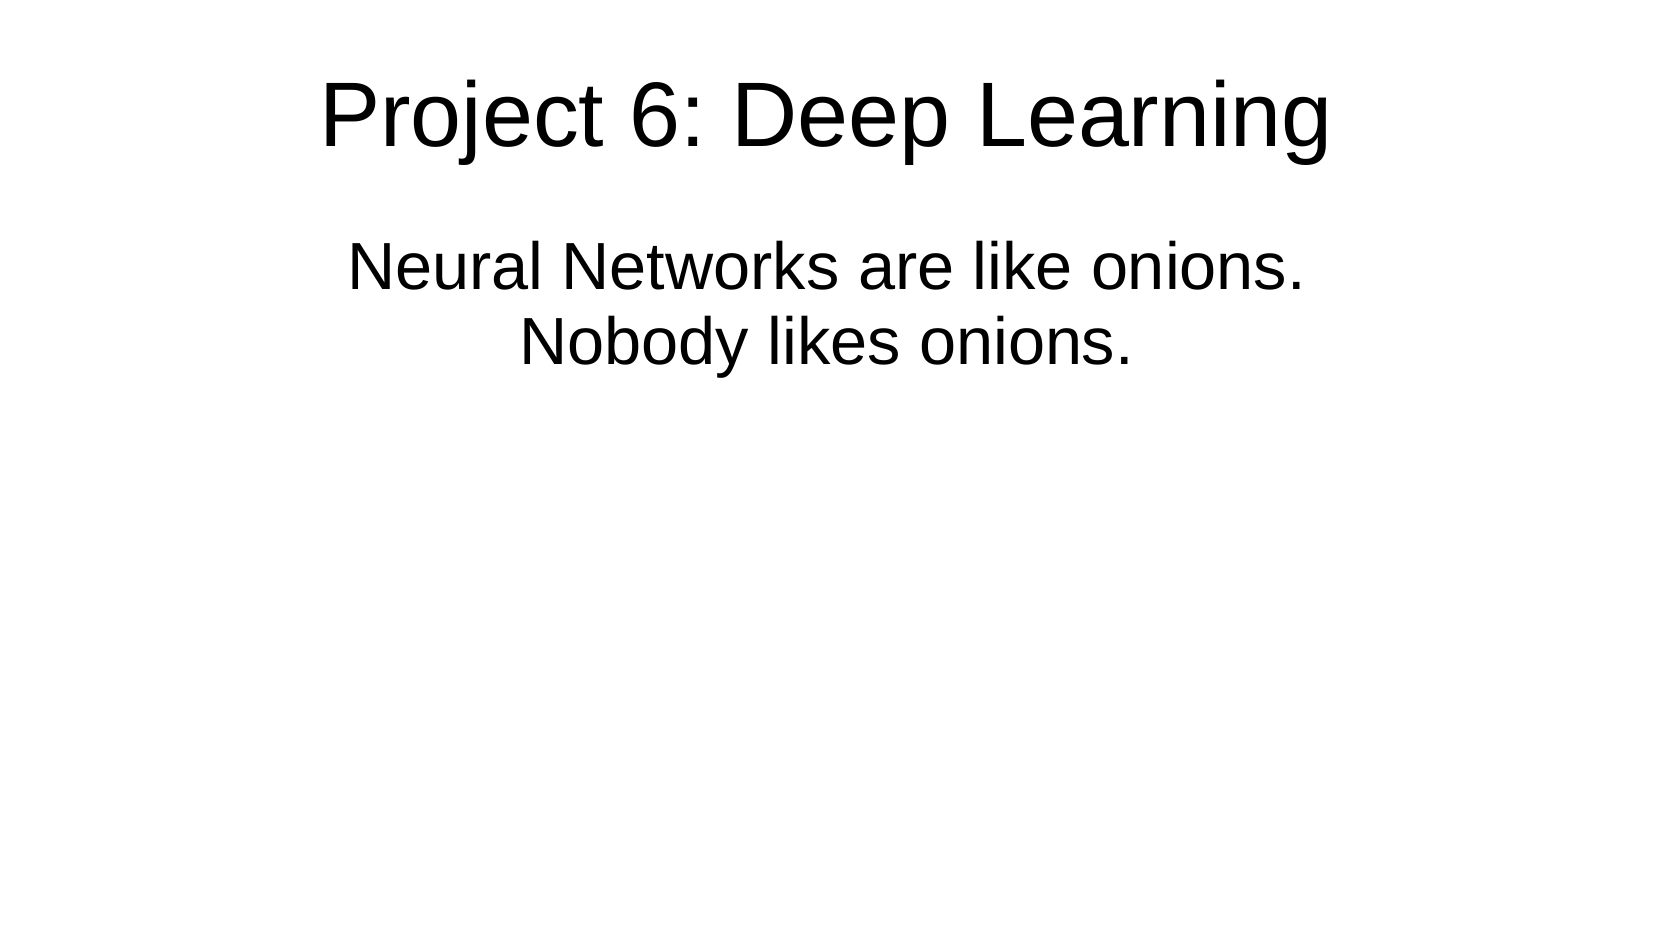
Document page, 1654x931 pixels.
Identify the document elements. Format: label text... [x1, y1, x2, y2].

title Project 6: Deep Learning [82, 37, 1571, 193]
subtitle Neural Networks are like onions. Nobody likes onions. [82, 217, 1571, 391]
